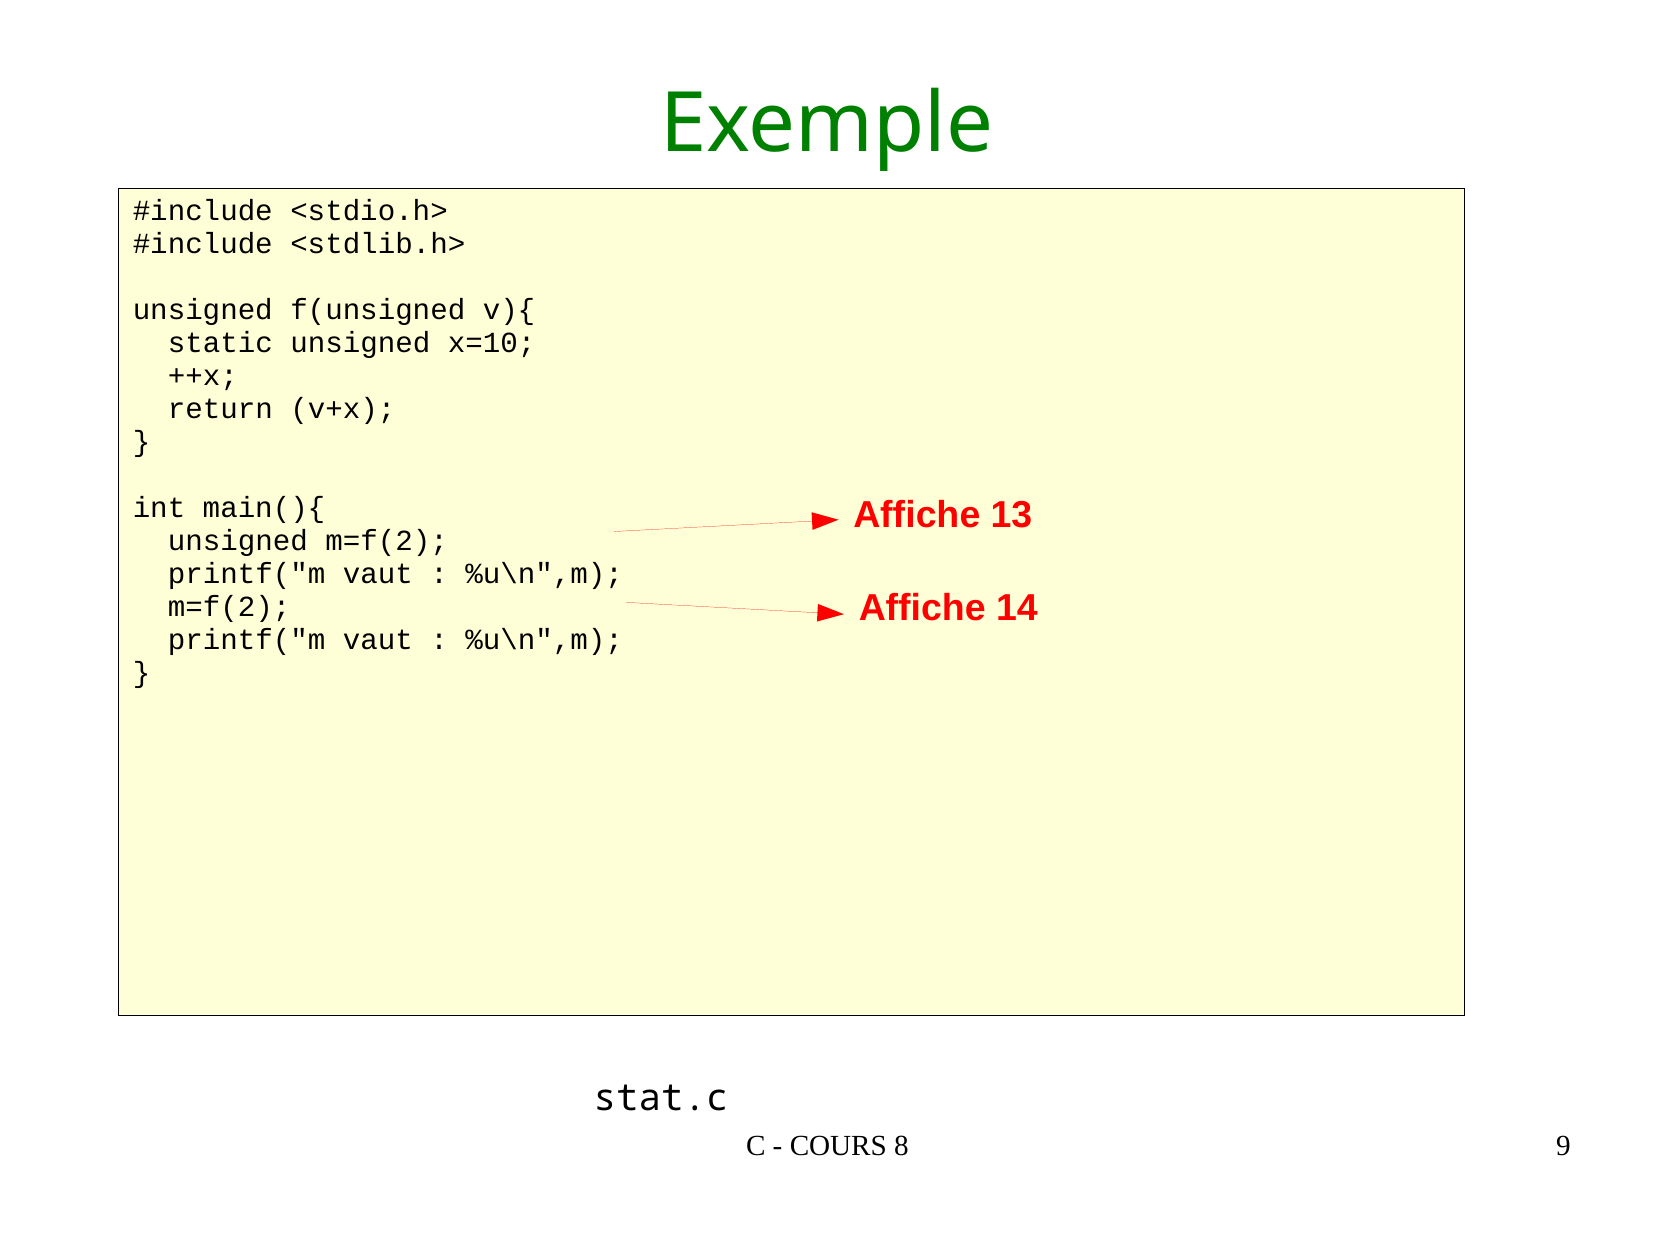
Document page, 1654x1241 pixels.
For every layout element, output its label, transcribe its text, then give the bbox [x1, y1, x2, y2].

text_box Affiche 14 [843, 578, 1053, 636]
text_box Affiche 13 [838, 486, 1048, 544]
text_box #include <stdio.h> #include <stdlib.h> unsigned f(unsigned v){ static unsigned x=10; ++x; return (v+x); } int main(){ unsigned m=f(2); printf("m vaut : %u\n",m); m=f(2); printf("m vaut : %u\n",m); } [118, 188, 1465, 1016]
title Exemple [82, 49, 1571, 189]
text_box stat.c [578, 1062, 1075, 1121]
